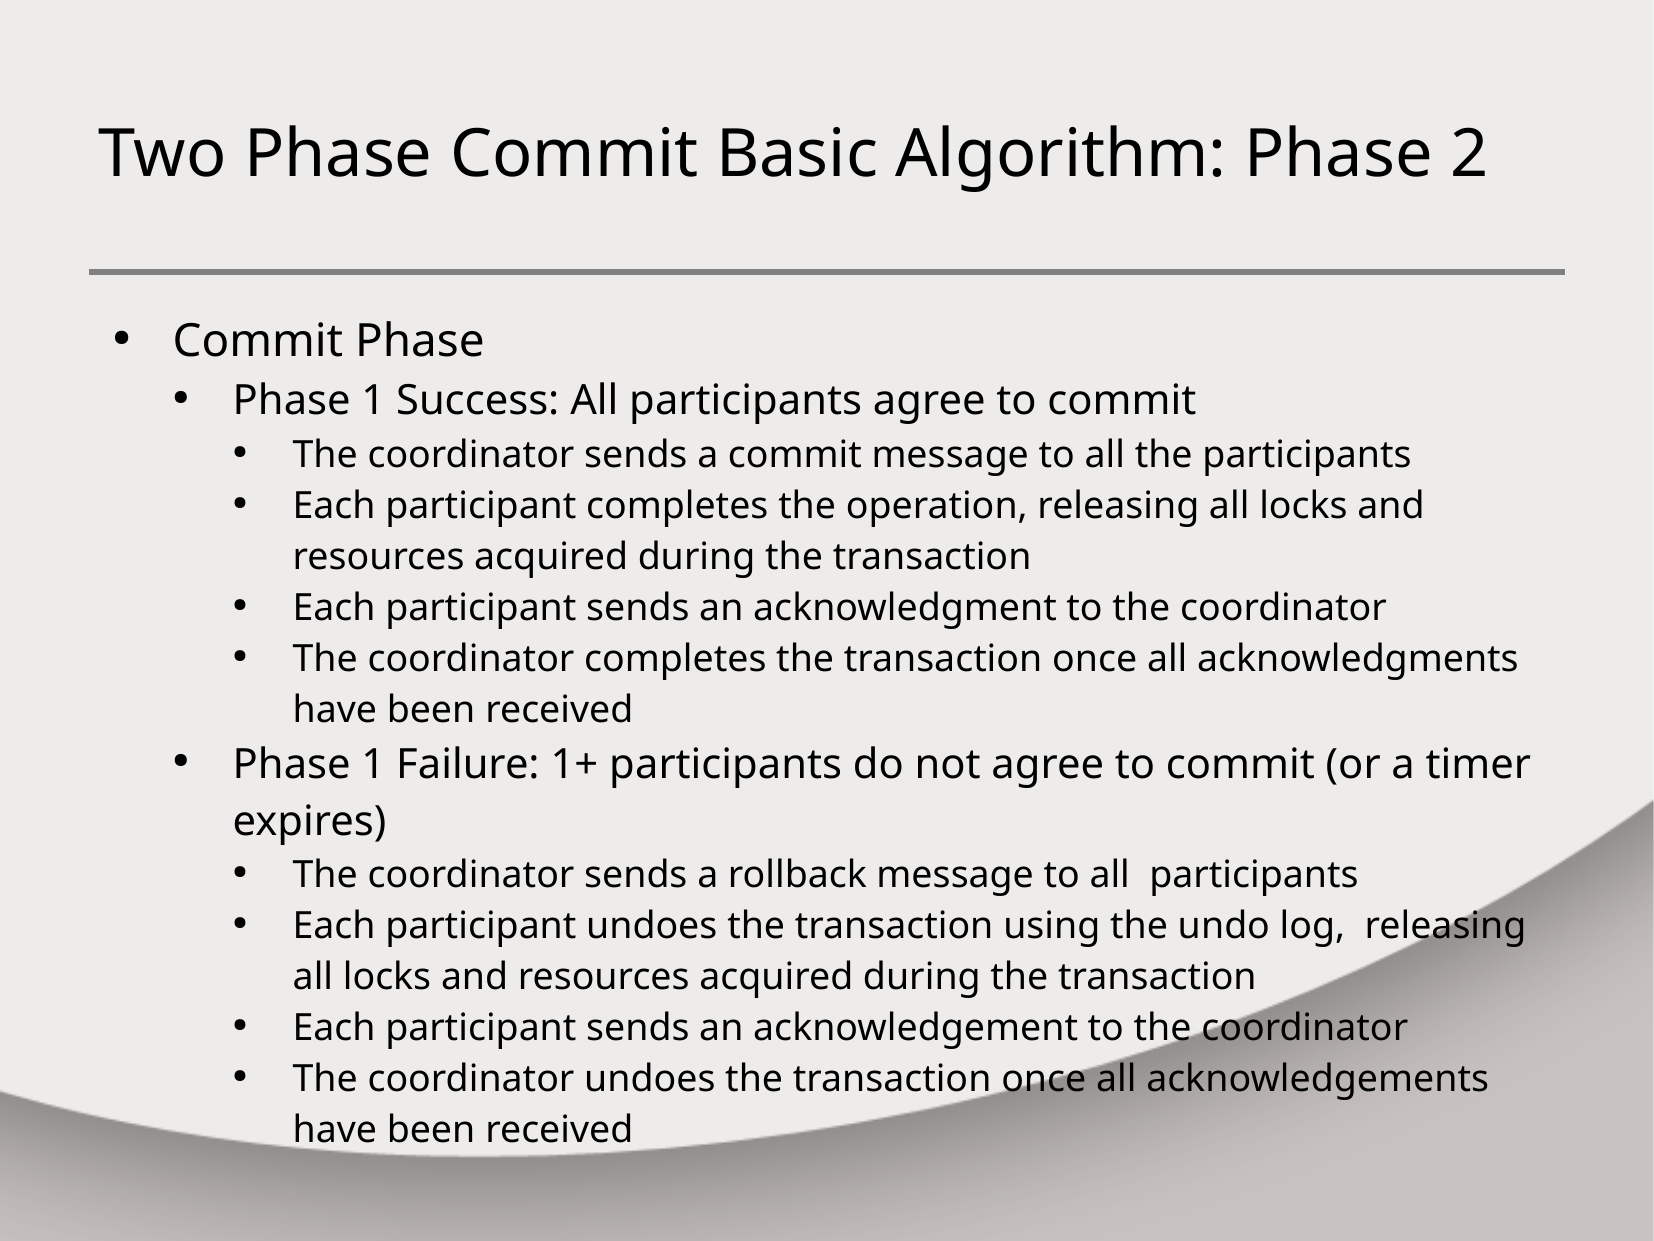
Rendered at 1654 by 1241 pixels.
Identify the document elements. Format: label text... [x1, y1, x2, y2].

title Two Phase Commit Basic Algorithm: Phase 2 [98, 75, 1561, 226]
text_box Commit Phase Phase 1 Success: All participants agree to commit The coordinator sends a commit message to all the participants Each participant completes the operation, releasing all locks and resources acquired during the transaction Each participant sends an acknowledgment to the coordinator The coordinator completes the transaction once all acknowledgments have been received Phase 1 Failure: 1+ participants do not agree to commit (or a timer expires) The coordinator sends a rollback message to all participants Each participant undoes the transaction using the undo log, releasing all locks and resources acquired during the transaction Each participant sends an acknowledgement to the coordinator The coordinator undoes the transaction once all acknowledgements have been received [97, 300, 1561, 1163]
picture [0, 0, 1654, 1241]
